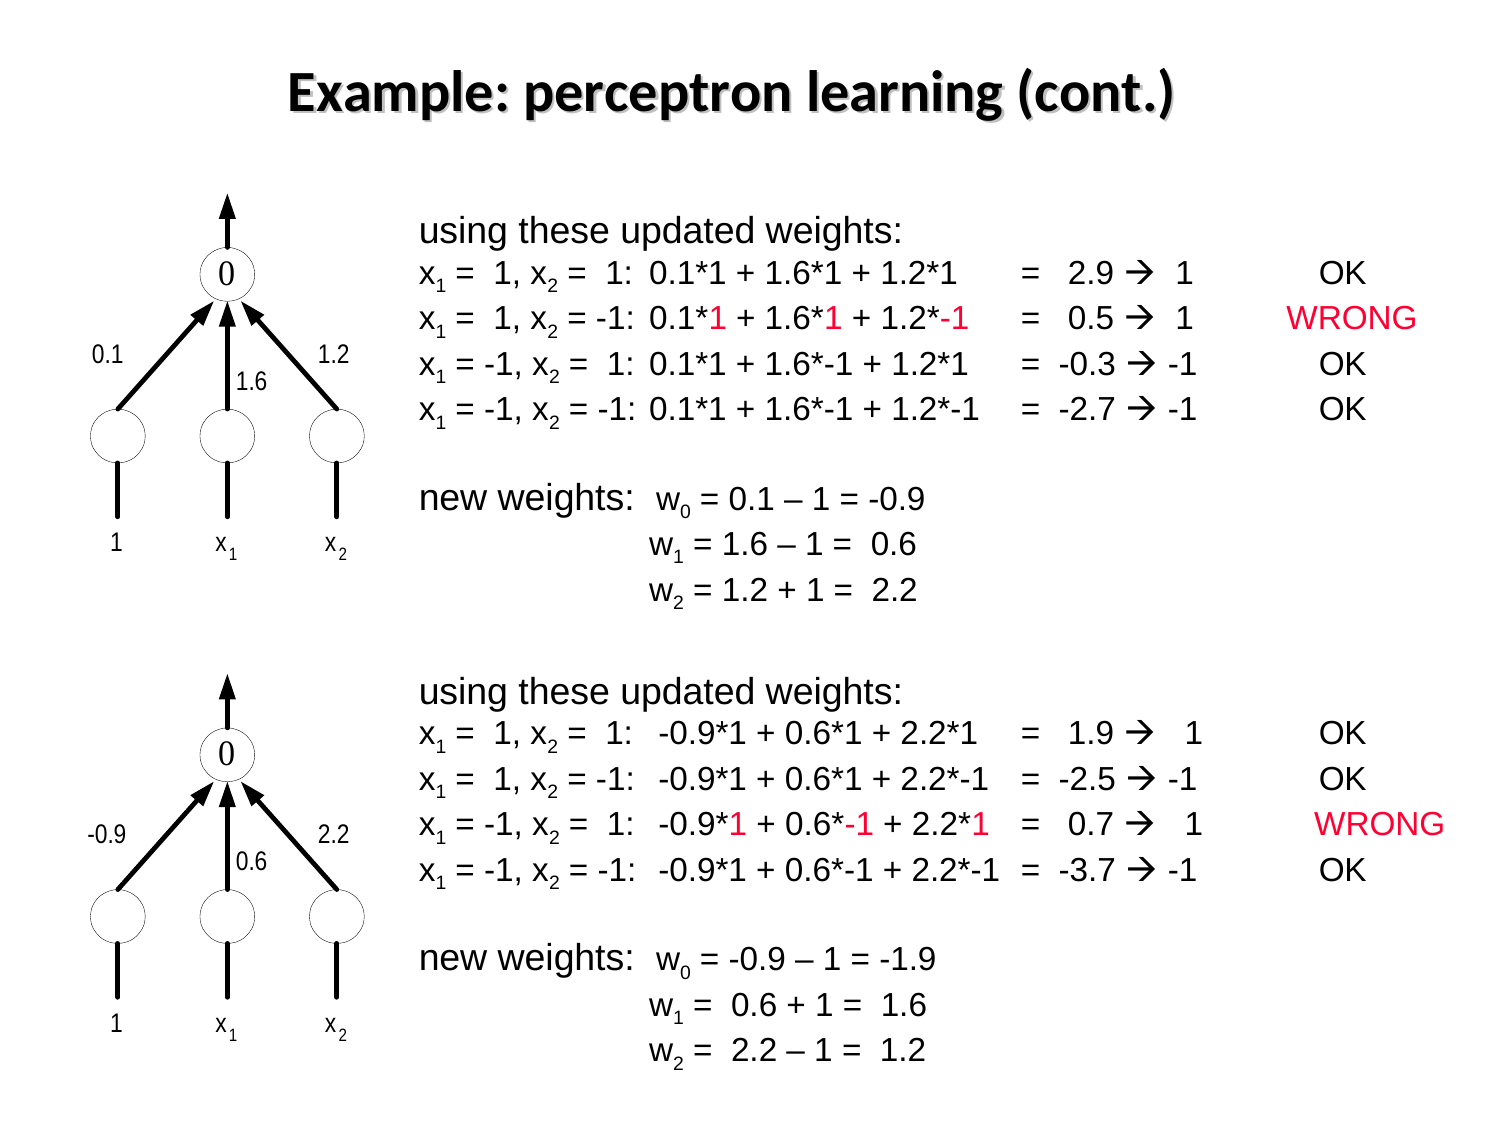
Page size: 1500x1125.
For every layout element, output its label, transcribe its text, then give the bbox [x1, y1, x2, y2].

text_box using these updated weights: x1 = 1, x2 = 1: -0.9*1 + 0.6*1 + 2.2*1 = 1.9  1 OK x1 = 1, x2 = -1: -0.9*1 + 0.6*1 + 2.2*-1 = -2.5  -1 OK x1 = -1, x2 = 1: -0.9*1 + 0.6*-1 + 2.2*1 = 0.7  1 WRONG x1 = -1, x2 = -1: -0.9*1 + 0.6*-1 + 2.2*-1 = -3.7  -1 OK new weights: w0 = -0.9 – 1 = -1.9 w1 = 0.6 + 1 = 1.6 w2 = 2.2 – 1 = 1.2 [404, 659, 1500, 1081]
chart [35, 164, 419, 598]
title Example: perceptron learning (cont.) [23, 35, 1441, 141]
text_box using these updated weights: x1 = 1, x2 = 1: 0.1*1 + 1.6*1 + 1.2*1 = 2.9  1 OK x1 = 1, x2 = -1: 0.1*1 + 1.6*1 + 1.2*-1 = 0.5  1 WRONG x1 = -1, x2 = 1: 0.1*1 + 1.6*-1 + 1.2*1 = -0.3  -1 OK x1 = -1, x2 = -1: 0.1*1 + 1.6*-1 + 1.2*-1 = -2.7  -1 OK new weights: w0 = 0.1 – 1 = -0.9 w1 = 1.6 – 1 = 0.6 w2 = 1.2 + 1 = 2.2 [404, 199, 1441, 621]
chart [35, 644, 419, 1079]
